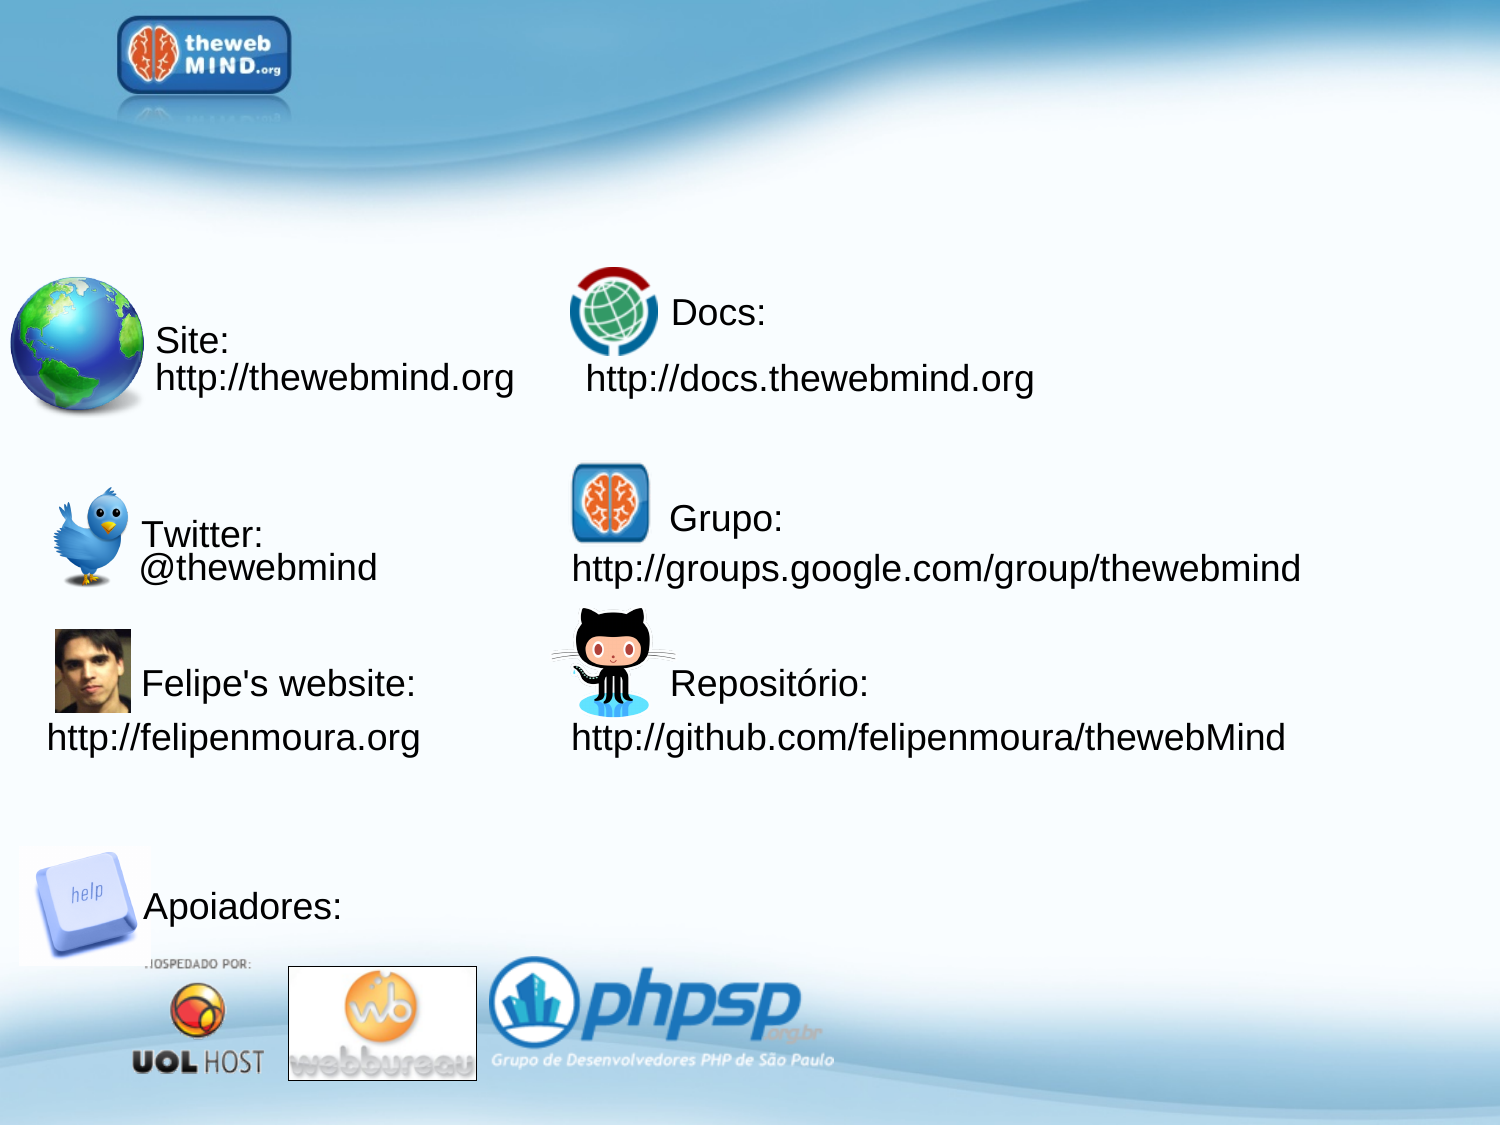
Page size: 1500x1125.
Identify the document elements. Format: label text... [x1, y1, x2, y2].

text_box http://github.com/felipenmoura/thewebMind [556, 705, 1302, 766]
text_box Apoiadores: [128, 874, 358, 935]
text_box @thewebmind [123, 535, 393, 596]
text_box Felipe's website: [131, 651, 432, 705]
picture [0, 0, 1500, 1125]
text_box http://docs.thewebmind.org [570, 346, 1051, 407]
text_box Site: [153, 307, 245, 369]
text_box http://thewebmind.org [153, 345, 531, 406]
text_box Grupo: [652, 485, 799, 547]
text_box Docs: [658, 280, 782, 341]
text_box http://felipenmoura.org [31, 705, 437, 766]
text_box Repositório: [681, 651, 885, 712]
text_box Twitter: [126, 502, 279, 563]
text_box http://groups.google.com/group/thewebmind [556, 535, 1317, 597]
